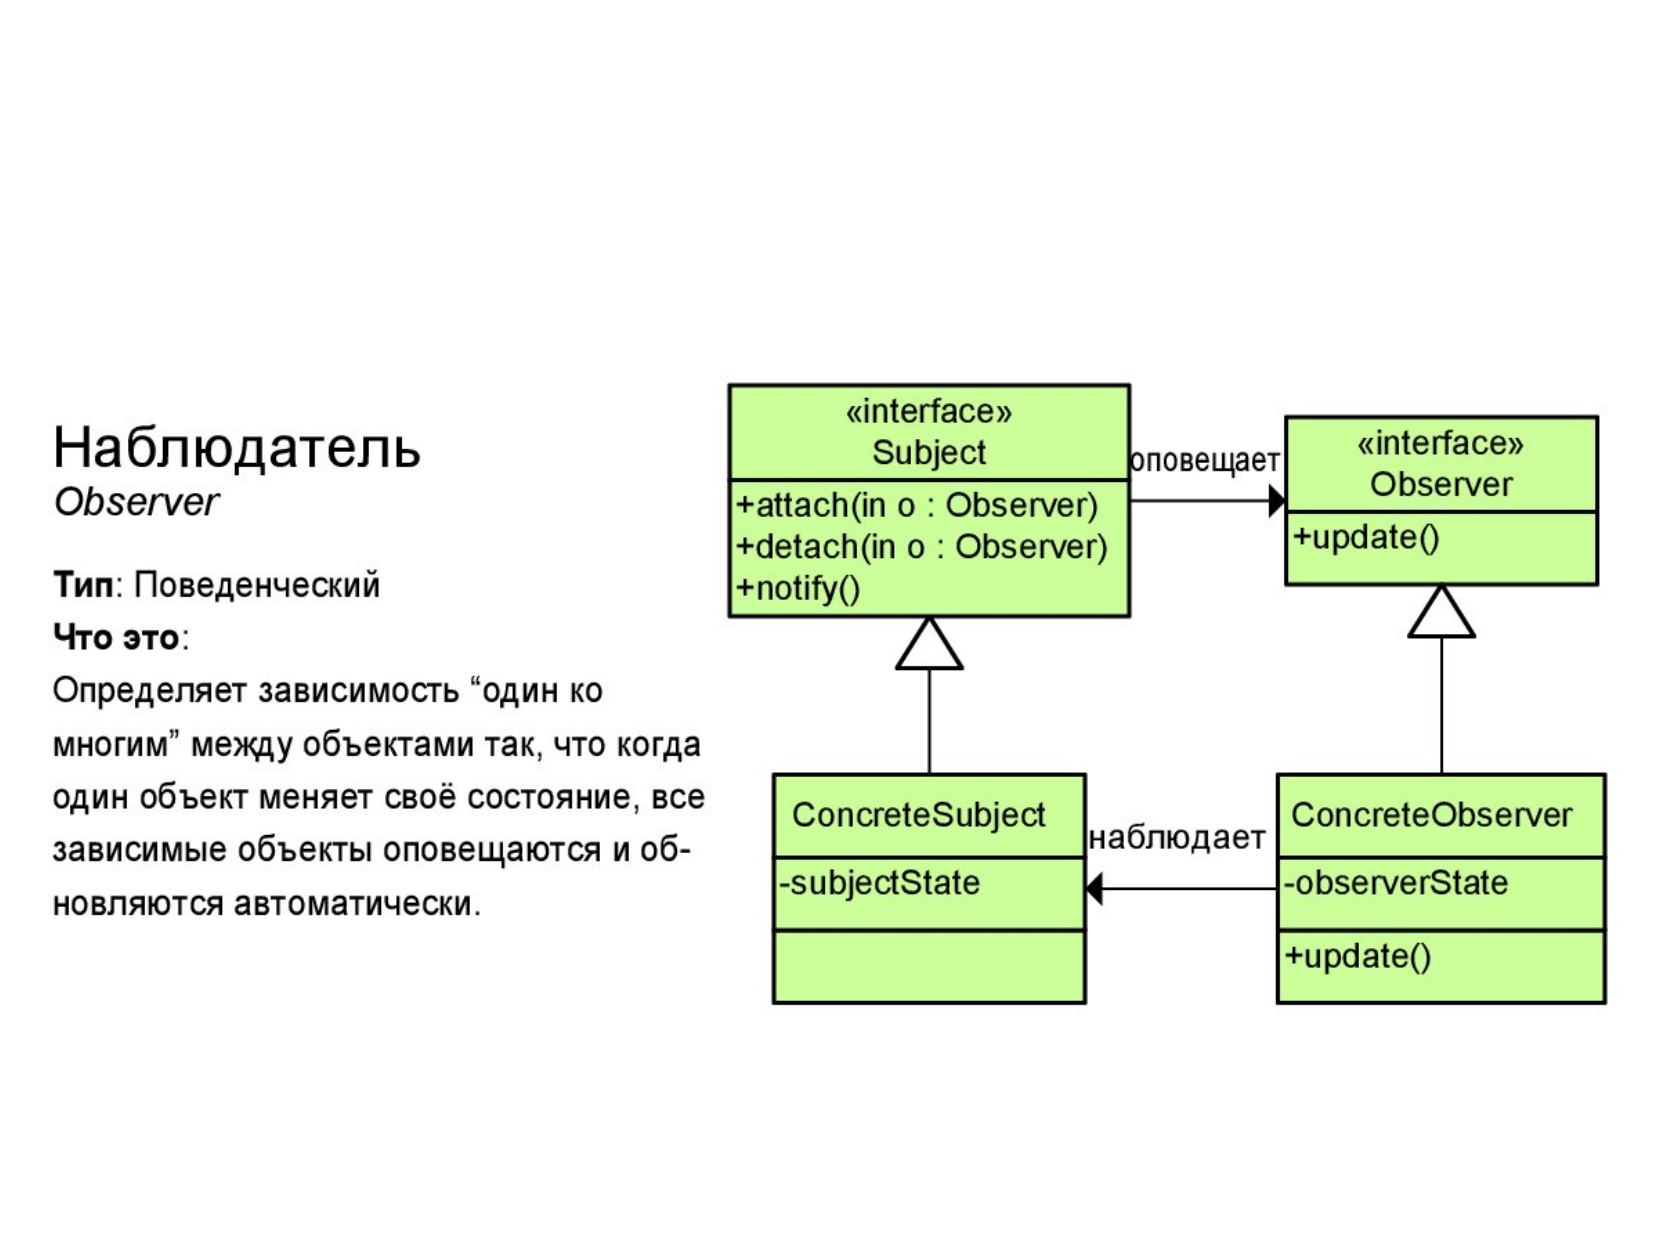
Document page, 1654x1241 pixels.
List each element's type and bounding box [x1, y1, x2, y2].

picture [4, 362, 1654, 1066]
